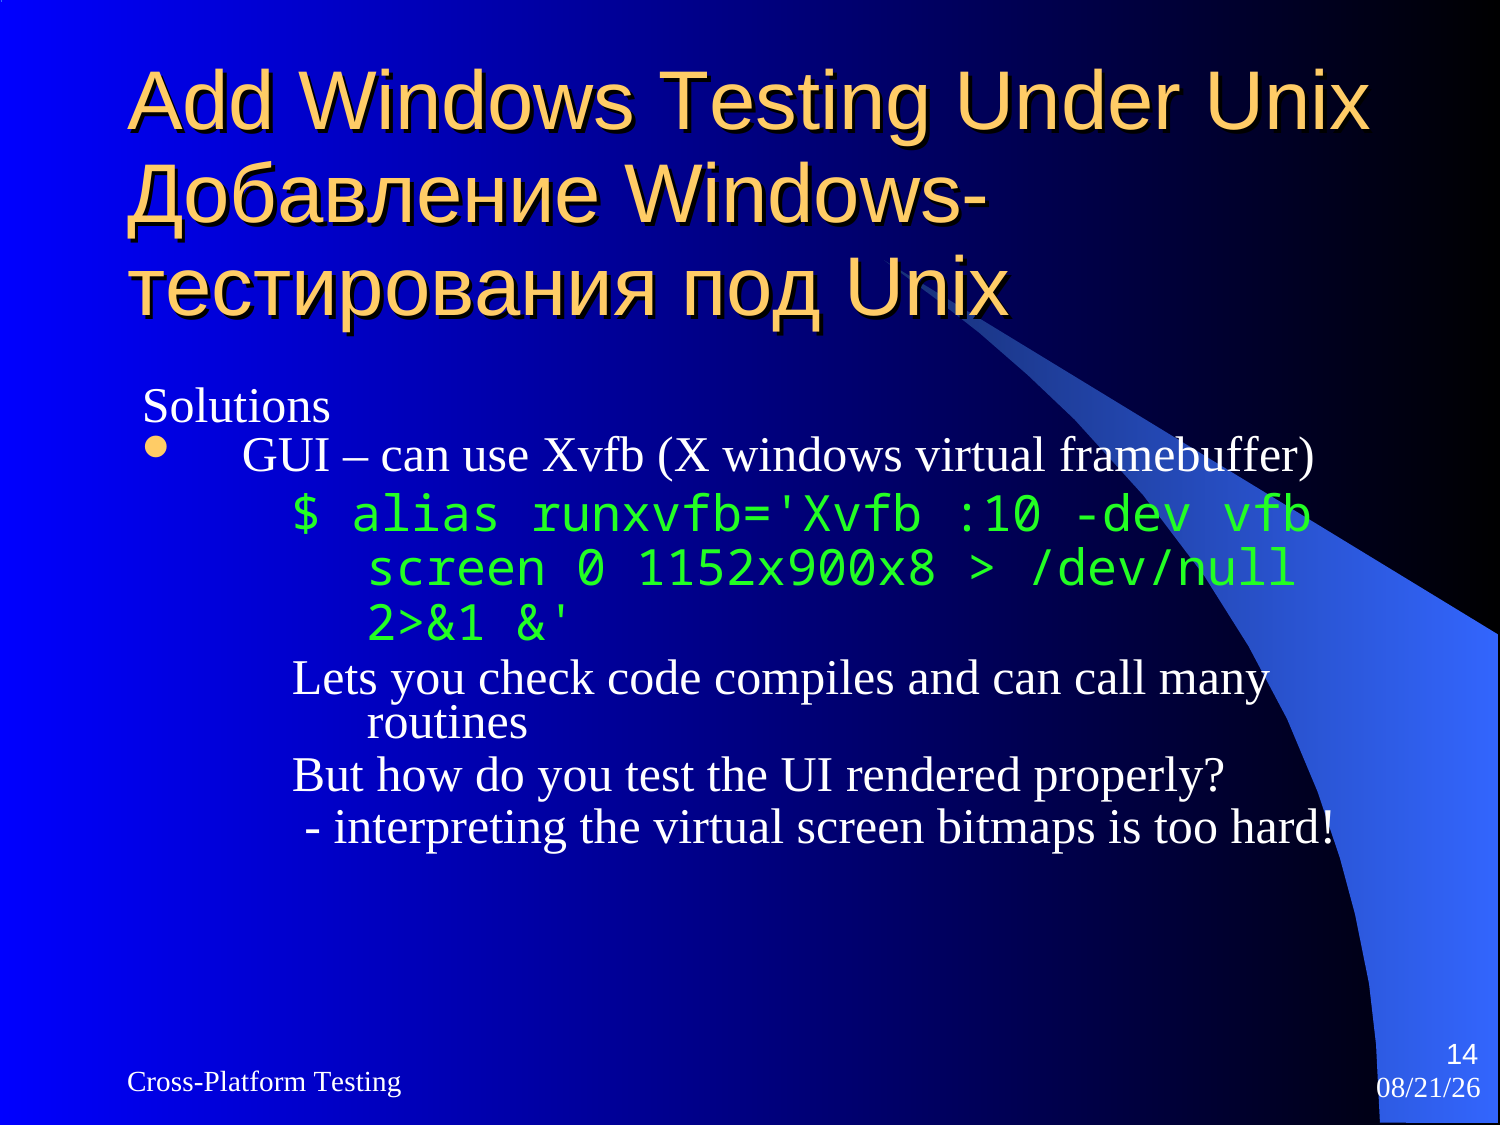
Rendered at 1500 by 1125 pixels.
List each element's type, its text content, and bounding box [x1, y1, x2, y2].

title Add Windows Testing Under Unix Добавление Windows-тестирования под Unix [111, 46, 1438, 341]
list Solutions GUI – can use Xvfb (X windows virtual framebuffer) $ alias runxvfb='Xvfb :10 -dev vfb screen 0 1152x900x8 > /dev/null 2>&1 &' Lets you check code compiles and can call many routines But how do you test the UI rendered properly? - interpreting the virtual screen bitmaps is too hard! [111, 383, 1387, 1089]
